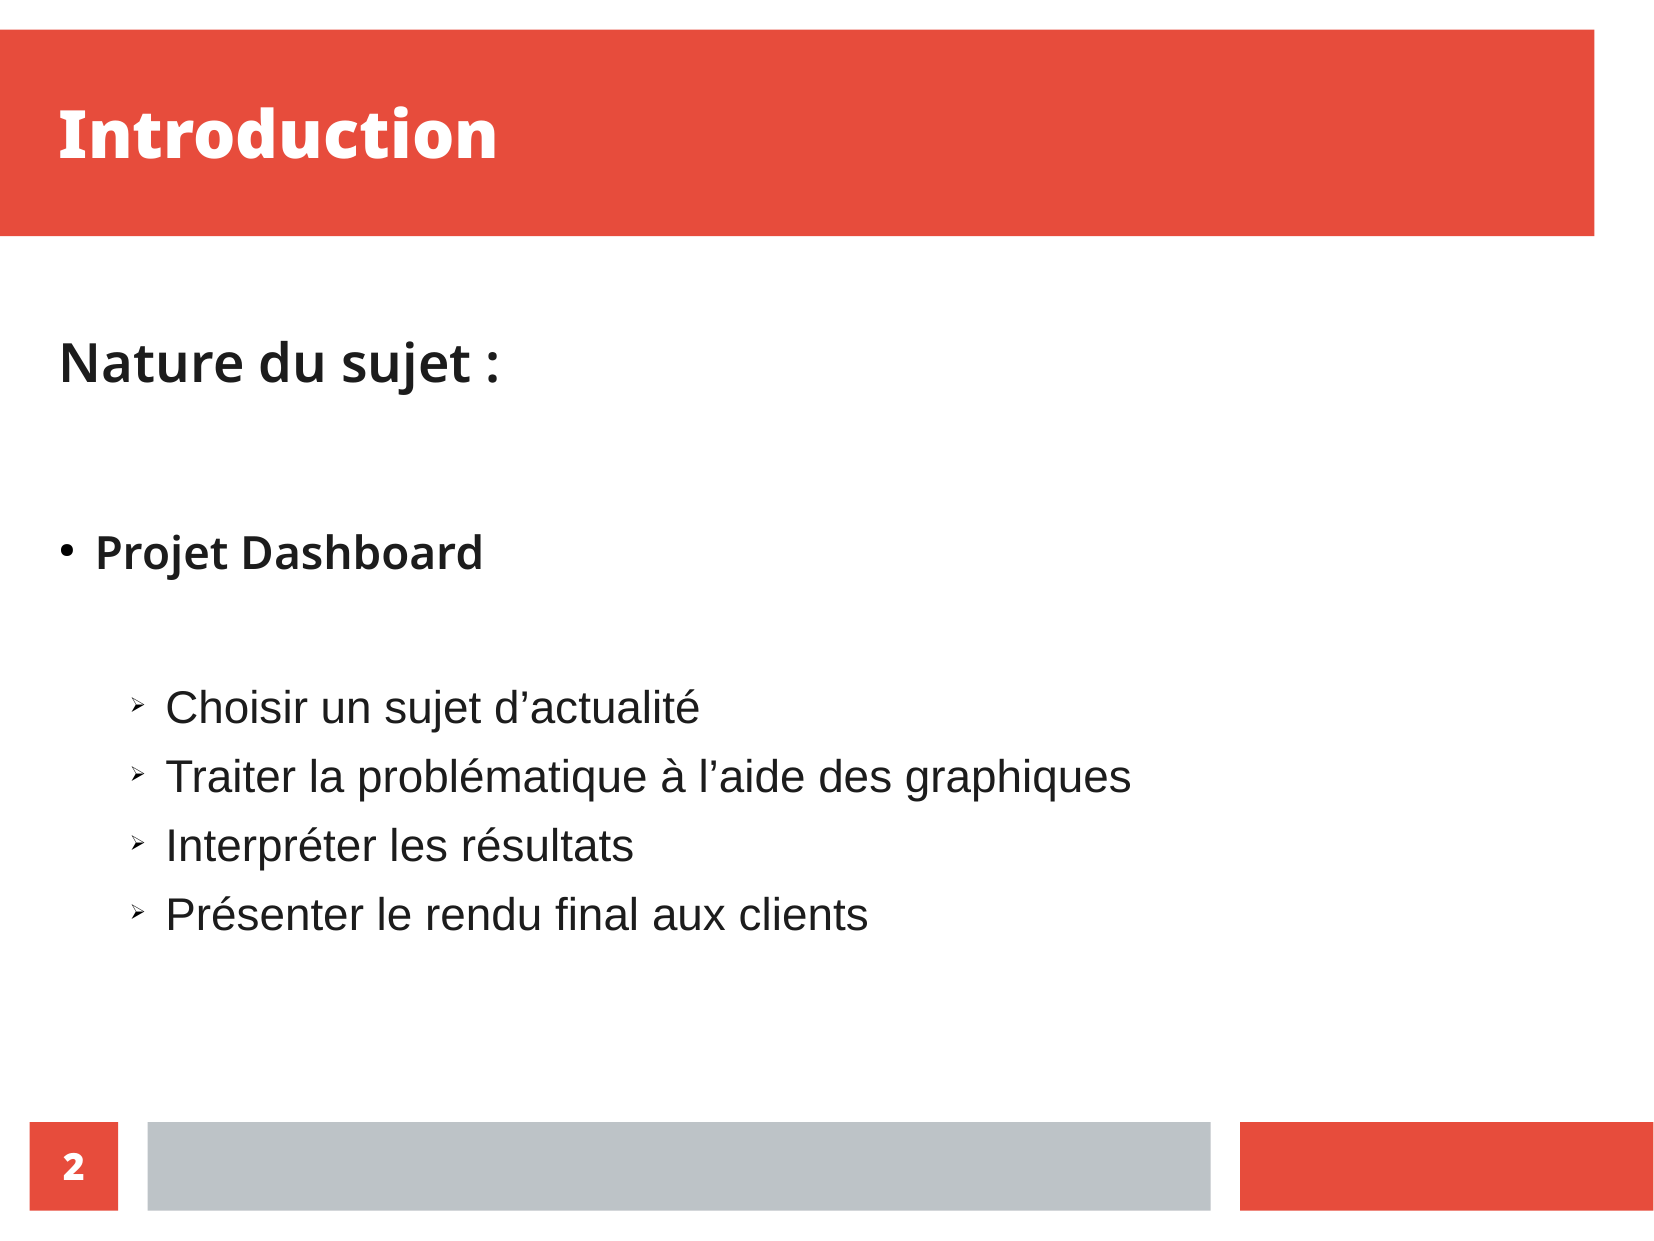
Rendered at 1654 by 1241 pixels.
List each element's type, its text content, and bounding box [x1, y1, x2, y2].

title Introduction [59, 59, 1595, 207]
list Nature du sujet : Projet Dashboard Choisir un sujet d’actualité Traiter la problématique à l’aide des graphiques Interpréter les résultats Présenter le rendu final aux clients [59, 324, 1565, 1093]
